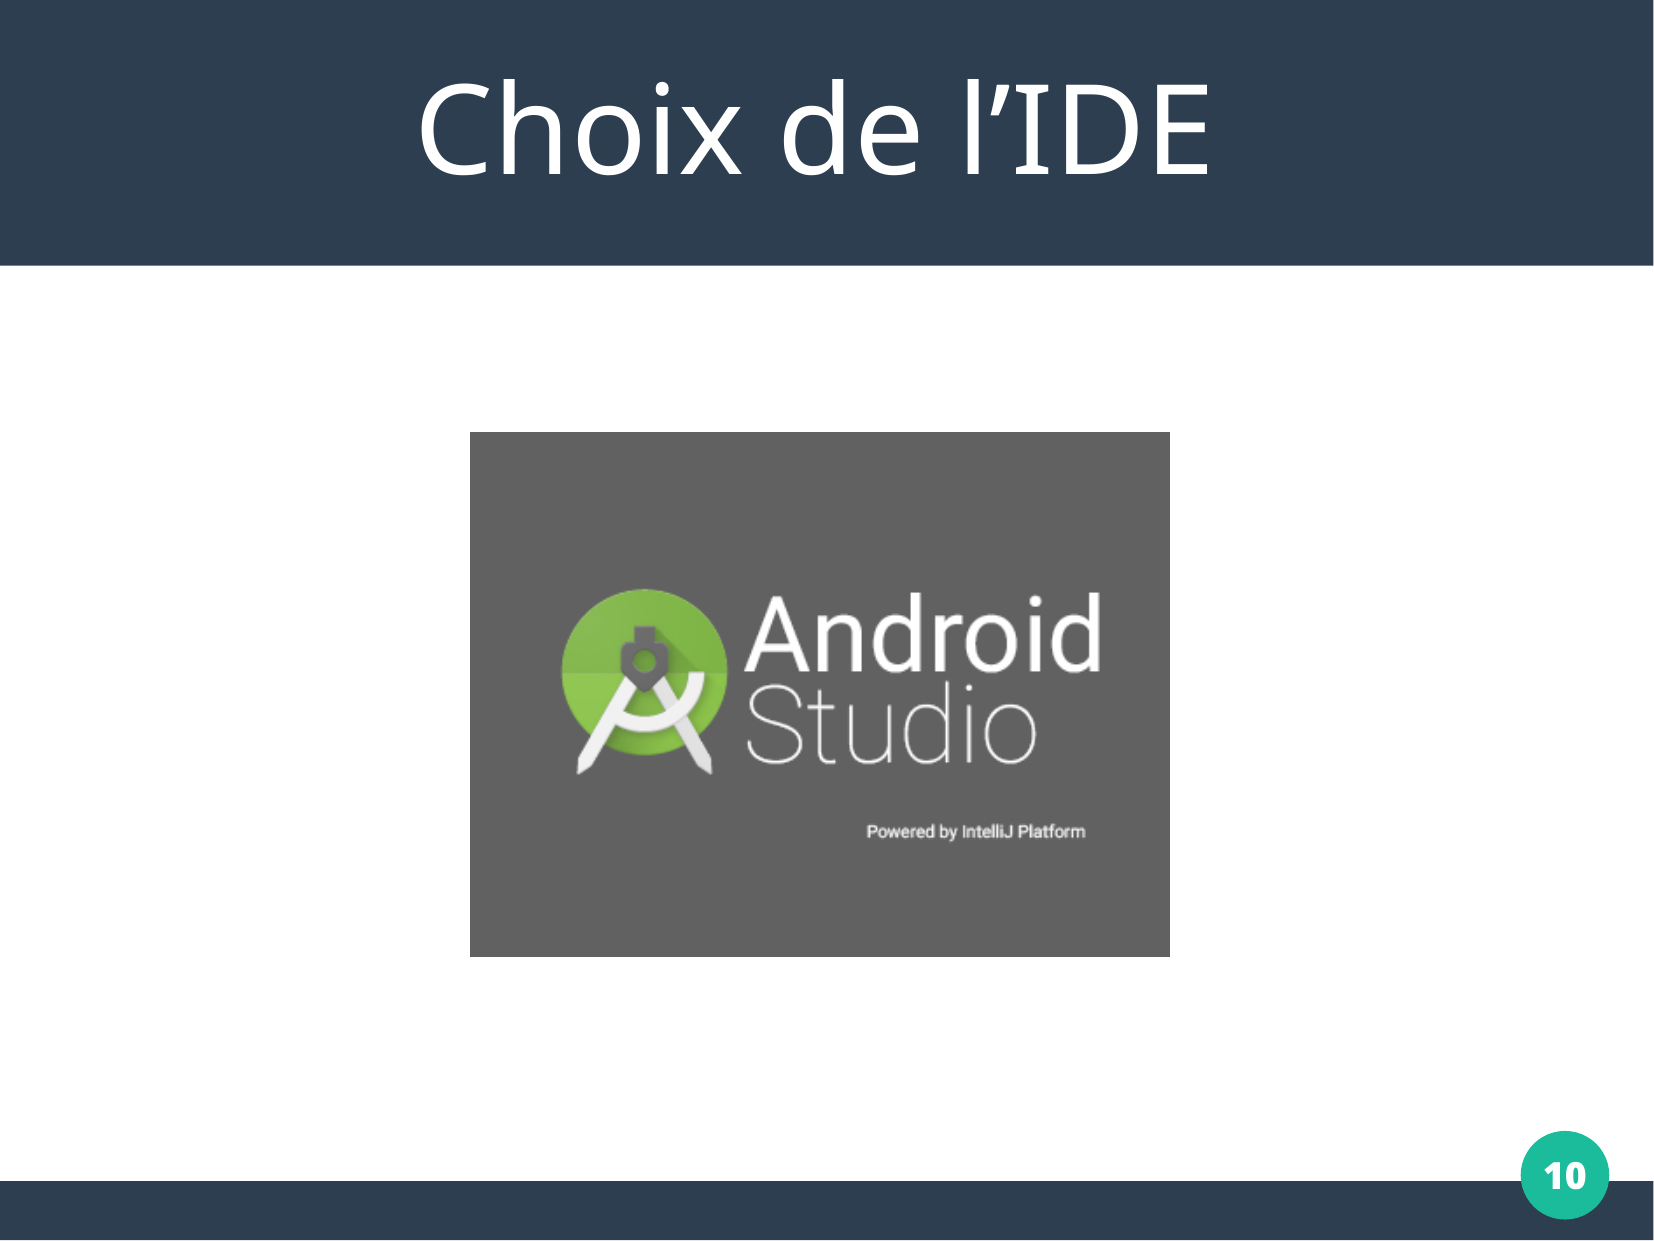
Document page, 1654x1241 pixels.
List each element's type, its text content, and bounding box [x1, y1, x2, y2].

text_box Choix de l’IDE [23, 40, 1607, 213]
picture [470, 432, 1170, 957]
